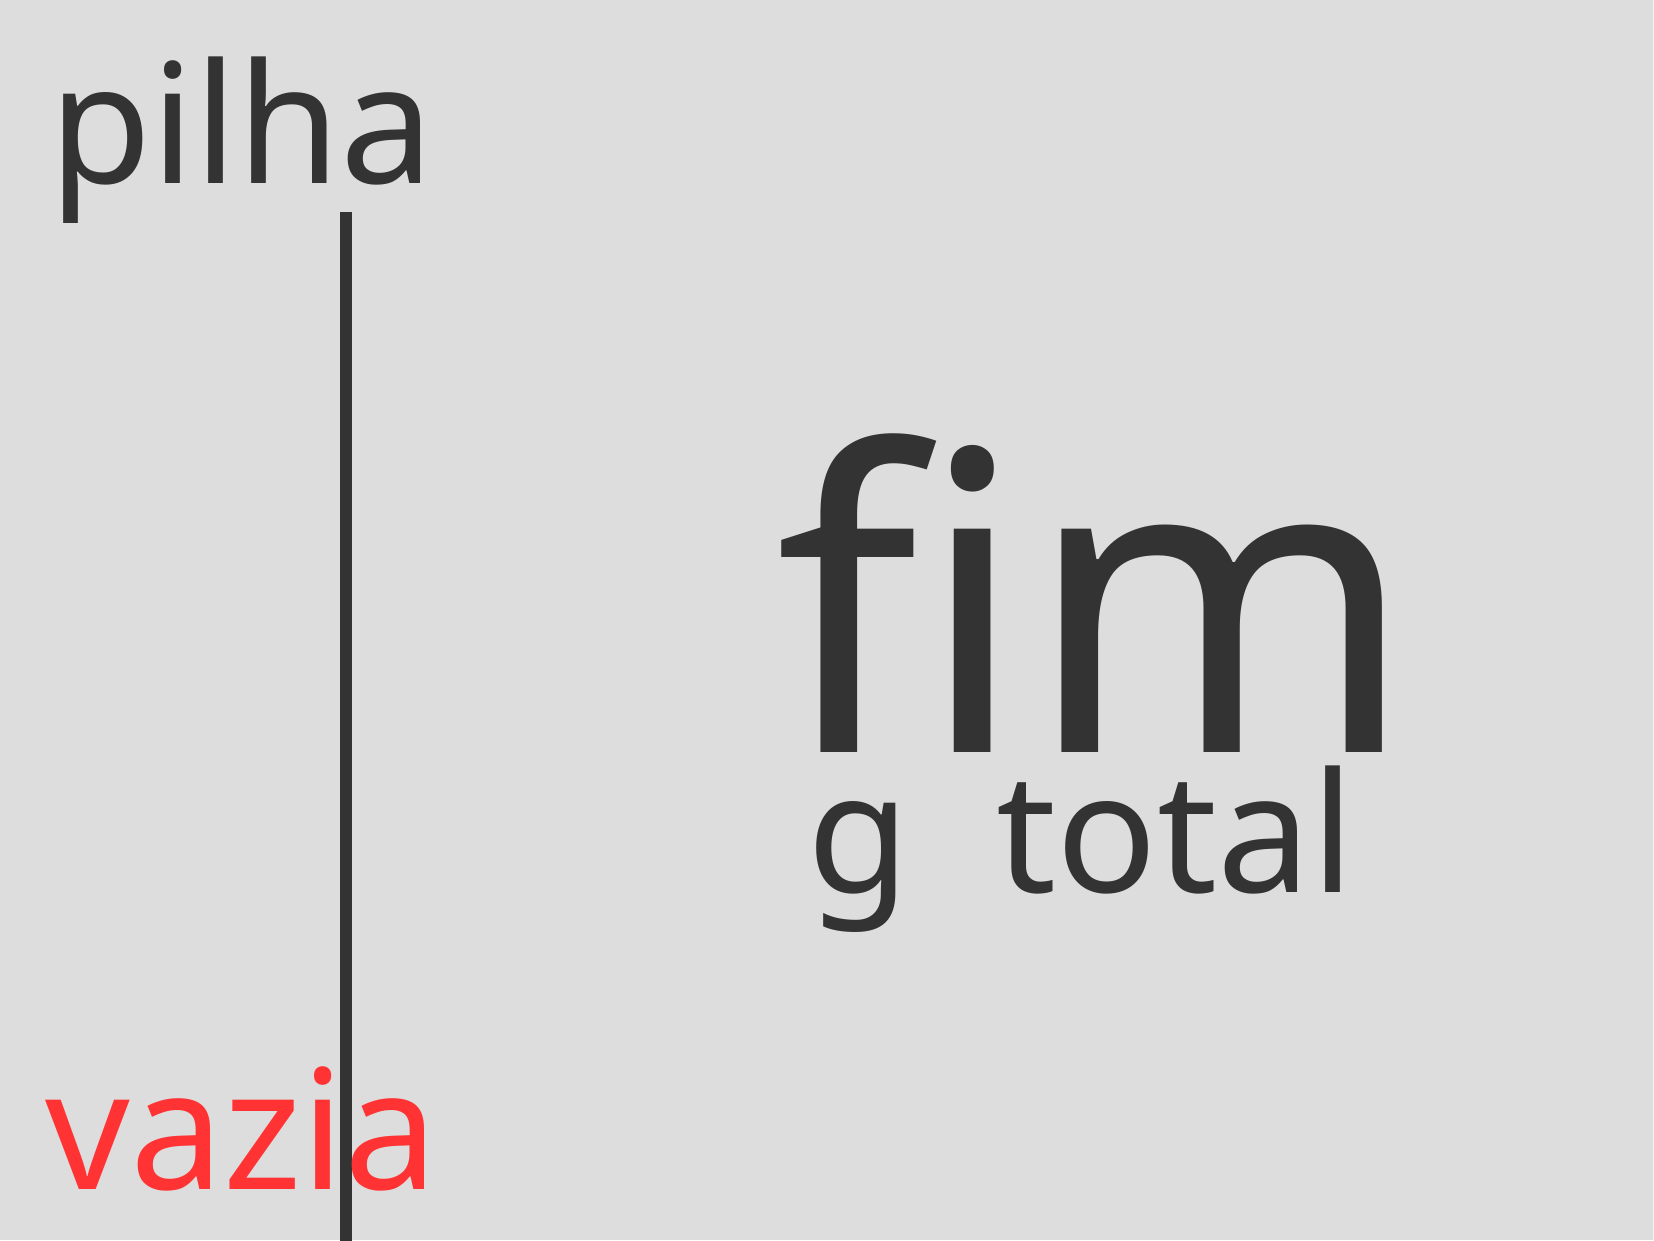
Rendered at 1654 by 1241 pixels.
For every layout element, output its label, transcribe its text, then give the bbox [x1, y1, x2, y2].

text_box vazia [30, 1003, 319, 1212]
text_box pilha [34, 0, 323, 207]
text_box fim [761, 299, 1205, 798]
text_box g total [792, 707, 1182, 916]
